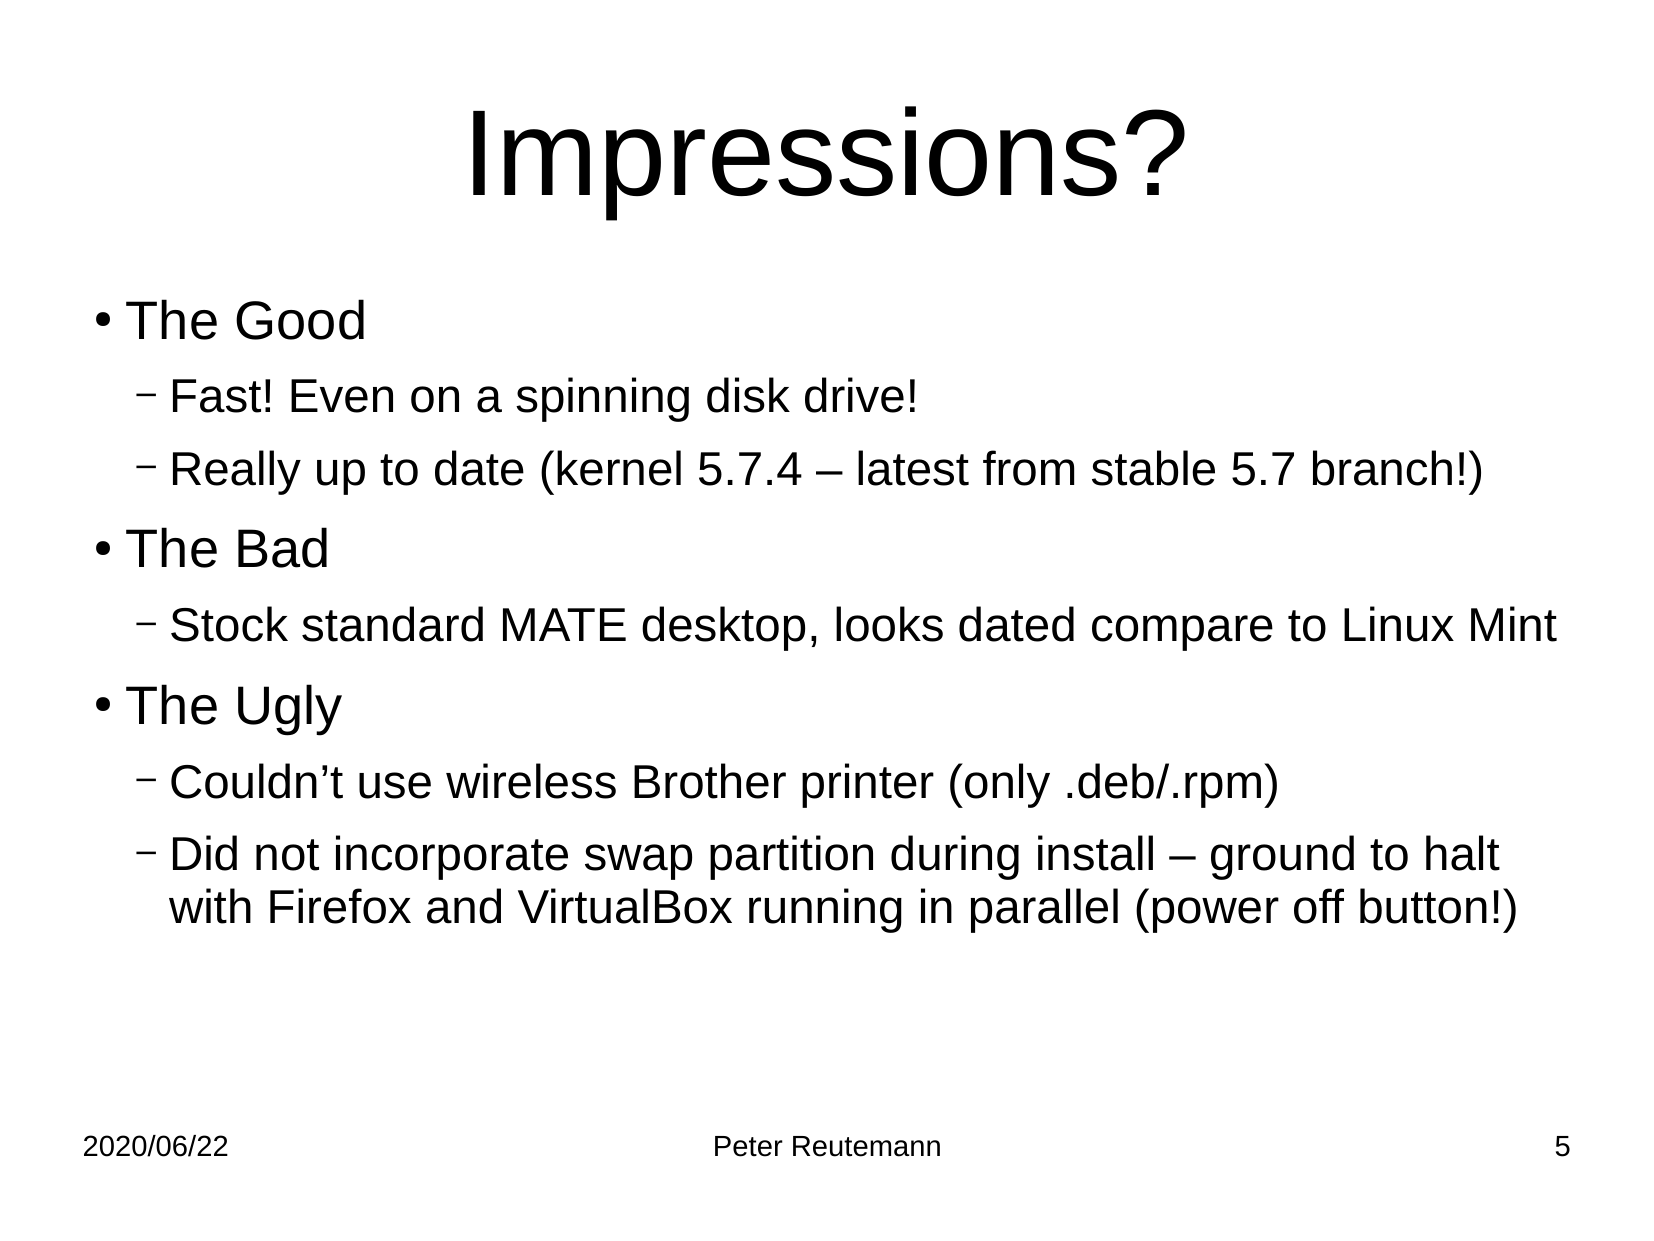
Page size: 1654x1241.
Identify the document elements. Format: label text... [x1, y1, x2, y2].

list The Good Fast! Even on a spinning disk drive! Really up to date (kernel 5.7.4 – latest from stable 5.7 branch!) The Bad Stock standard MATE desktop, looks dated compare to Linux Mint The Ugly Couldn’t use wireless Brother printer (only .deb/.rpm) Did not incorporate swap partition during install – ground to halt with Firefox and VirtualBox running in parallel (power off button!) [82, 290, 1571, 1010]
title Impressions? [82, 49, 1571, 257]
